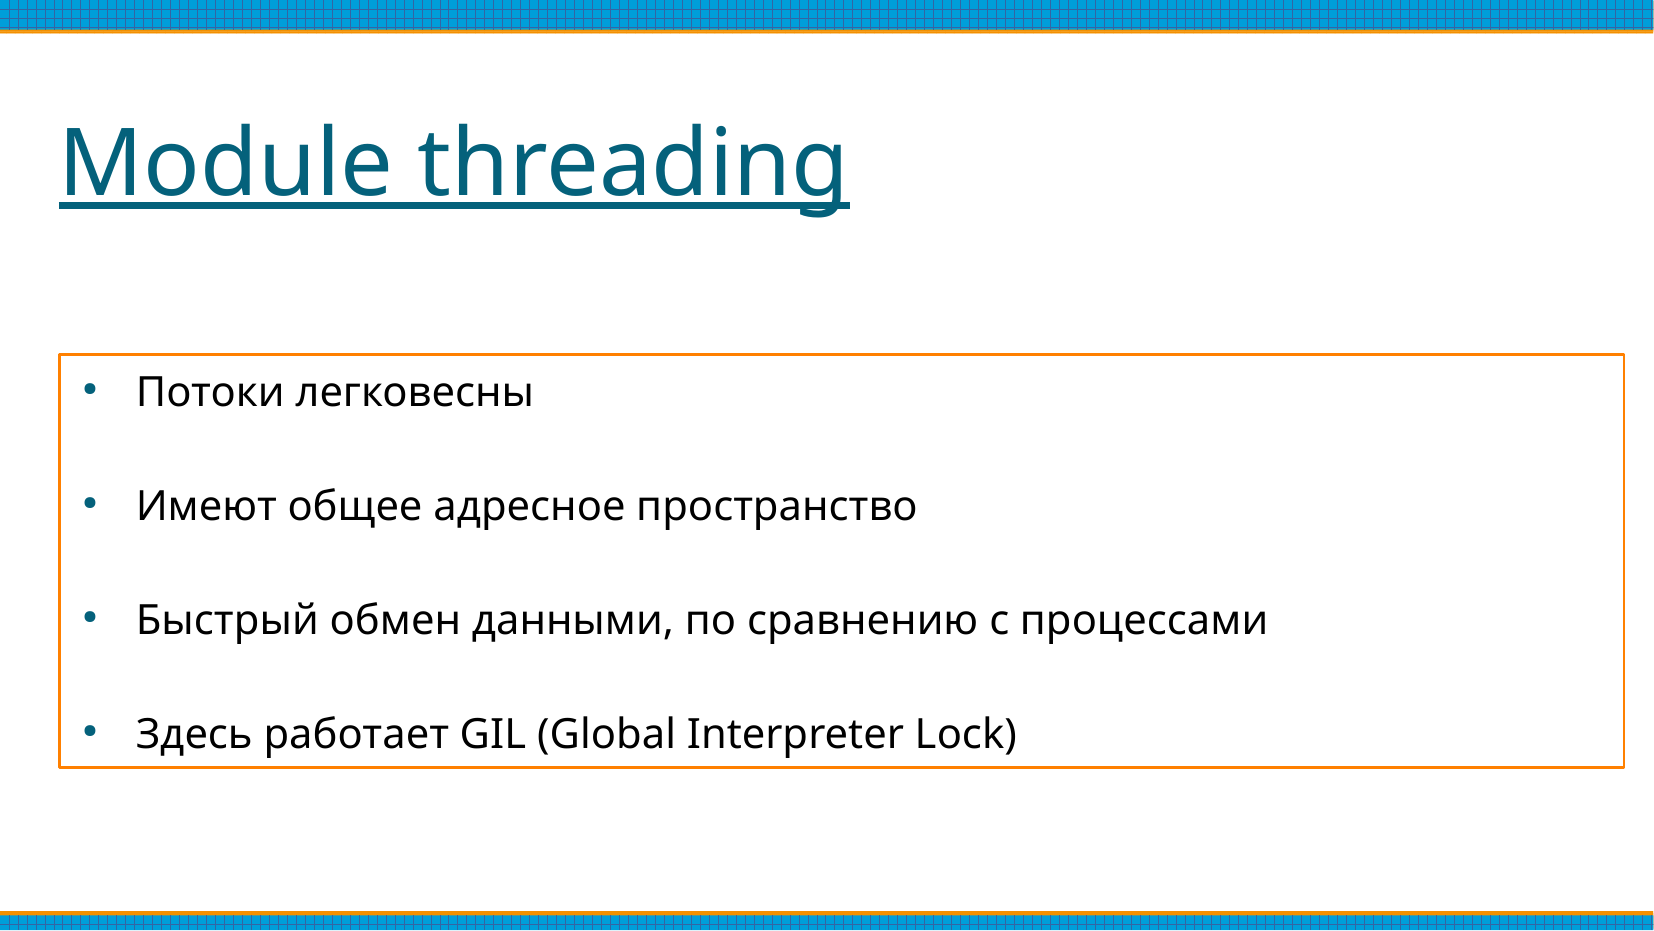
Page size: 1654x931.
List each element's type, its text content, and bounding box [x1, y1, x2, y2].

title Module threading [59, 80, 1548, 237]
text_box Потоки легковесны Имеют общее адресное пространство Быстрый обмен данными, по сравнению с процессами Здесь работает GIL (Global Interpreter Lock) [59, 354, 1625, 768]
